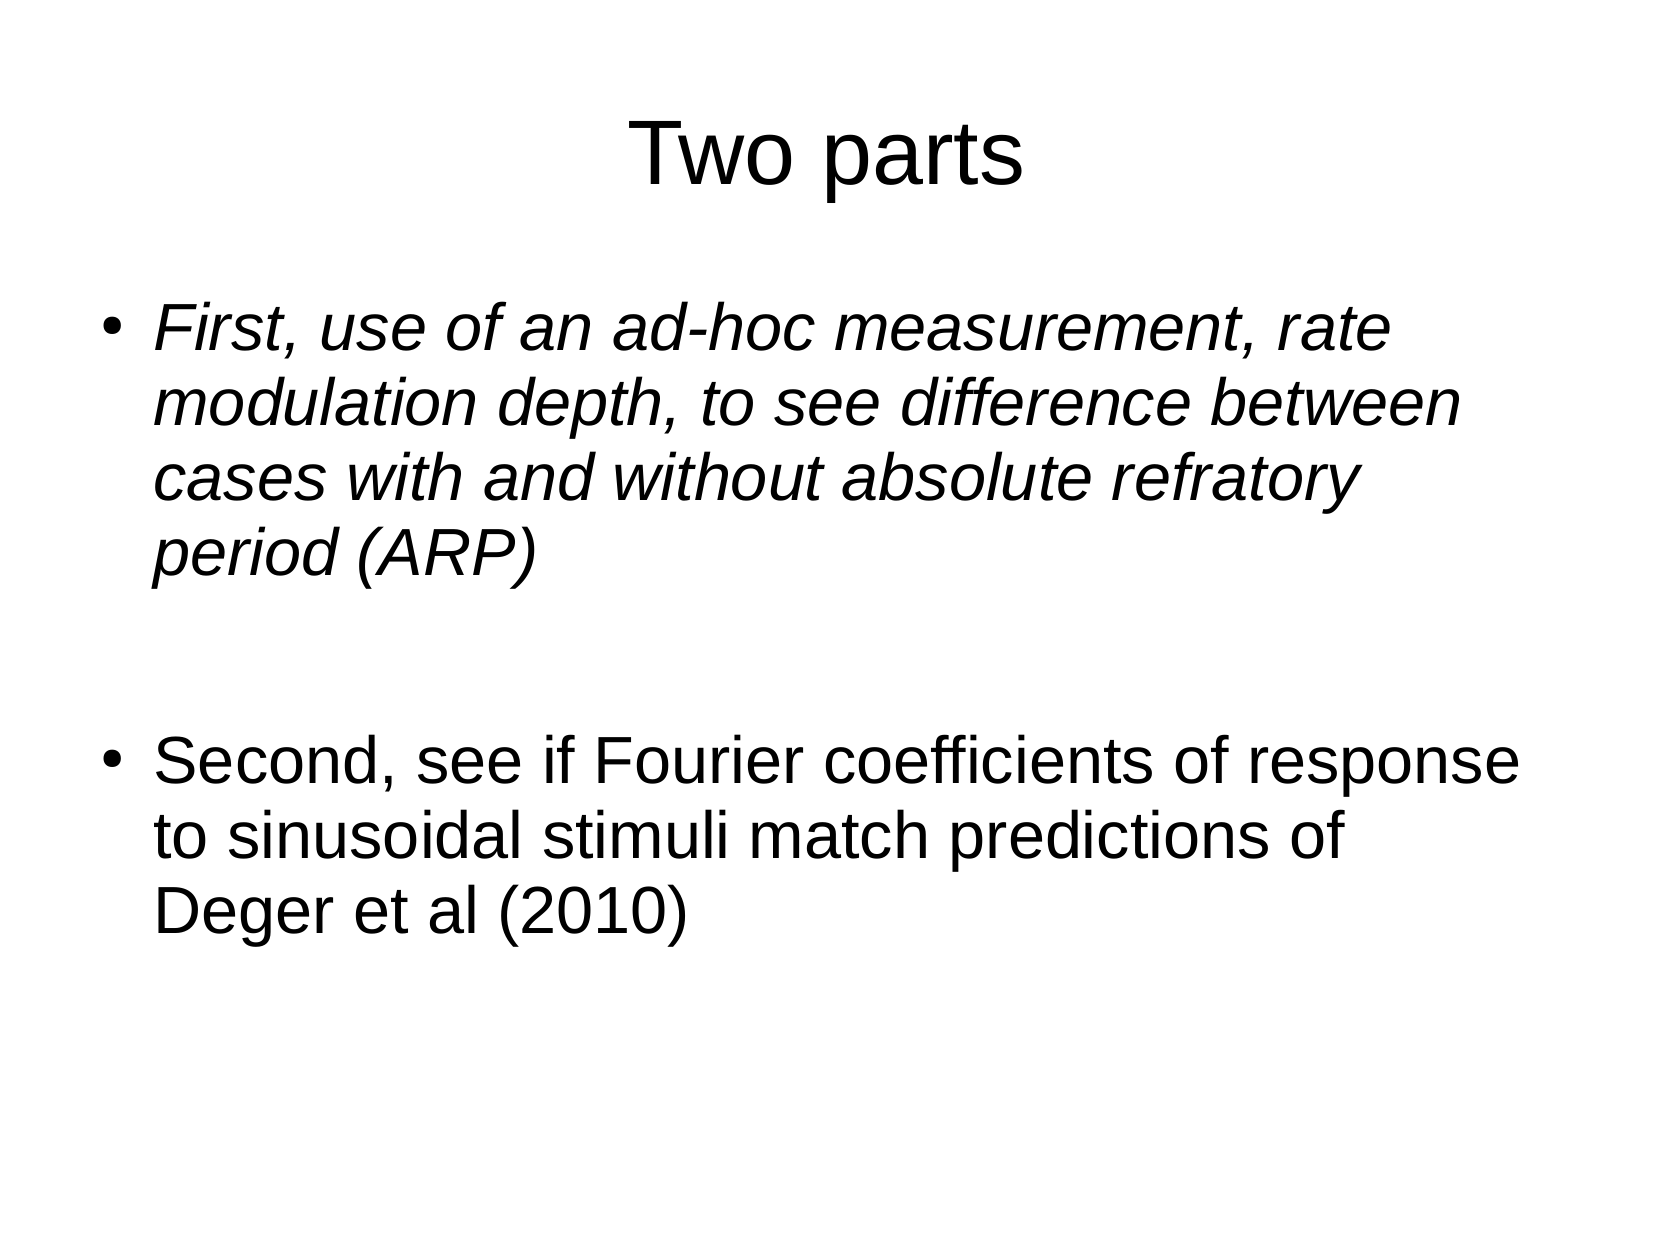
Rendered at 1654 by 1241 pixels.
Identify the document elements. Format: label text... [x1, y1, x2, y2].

list First, use of an ad-hoc measurement, rate modulation depth, to see difference between cases with and without absolute refratory period (ARP) Second, see if Fourier coefficients of response to sinusoidal stimuli match predictions of Deger et al (2010) [82, 290, 1538, 1010]
title Two parts [82, 49, 1571, 257]
